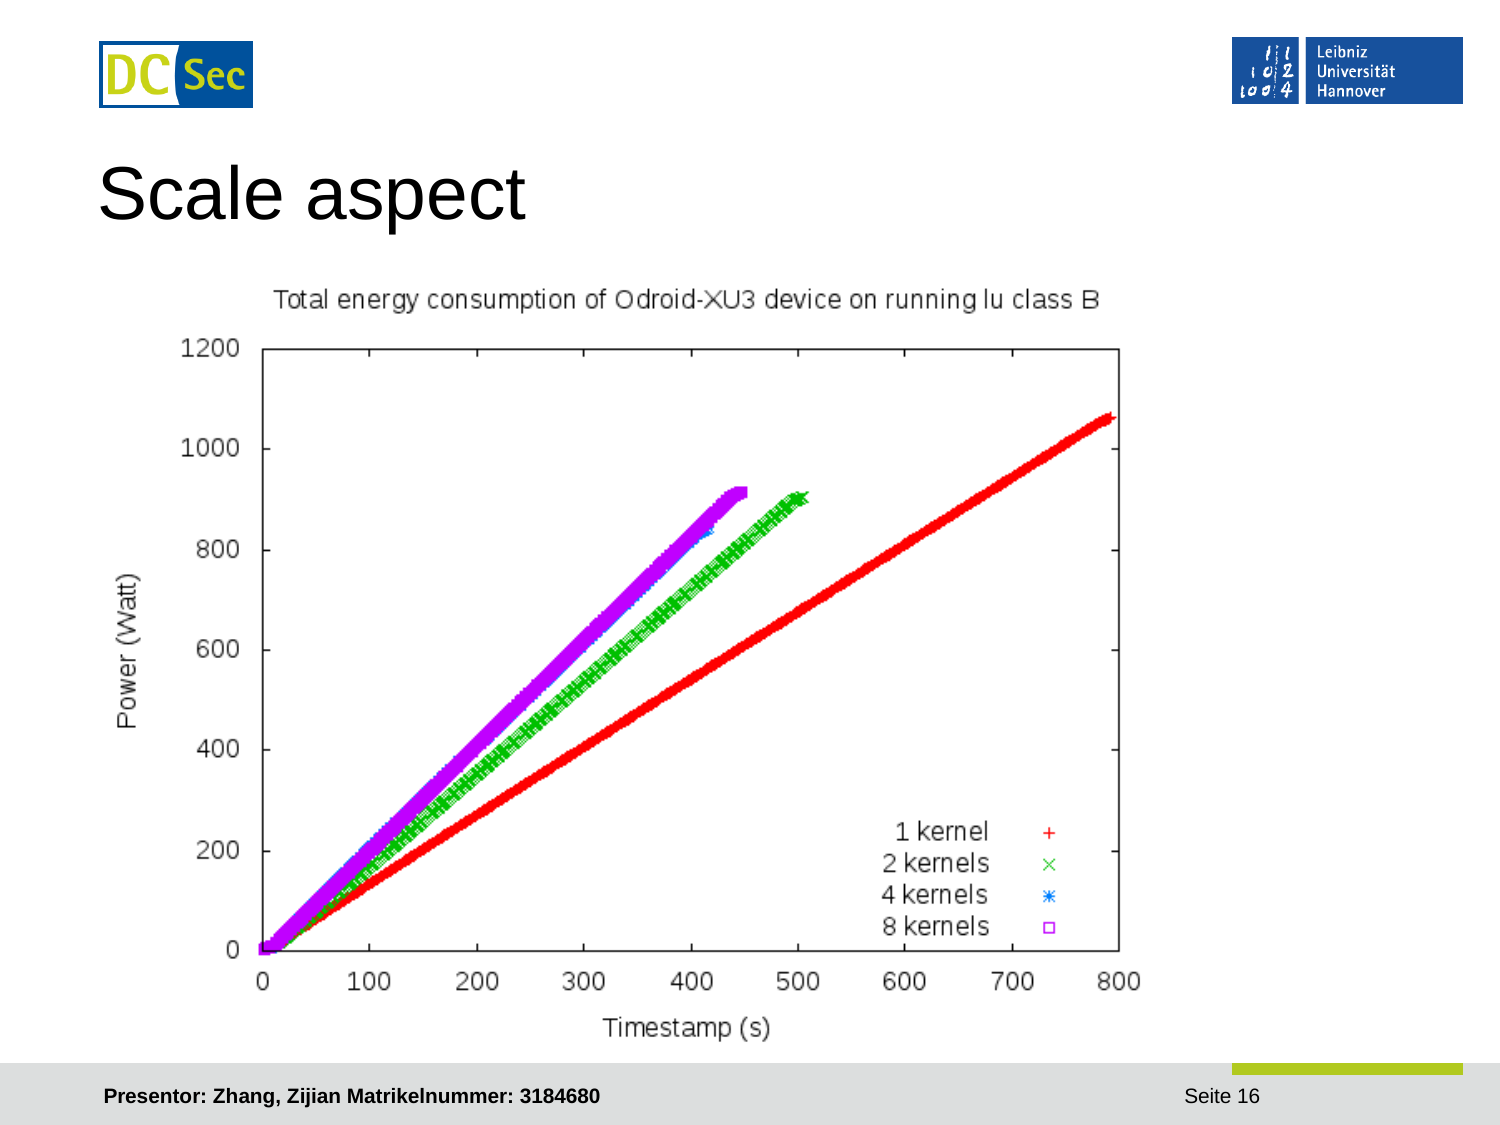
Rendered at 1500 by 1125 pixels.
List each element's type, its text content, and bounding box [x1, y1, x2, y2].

title Scale aspect [82, 137, 1463, 274]
picture [106, 254, 1170, 1052]
text_box Presentor: Zhang, Zijian Matrikelnummer: 3184680 [88, 1074, 1181, 1125]
picture [1232, 37, 1463, 104]
picture [99, 41, 253, 108]
